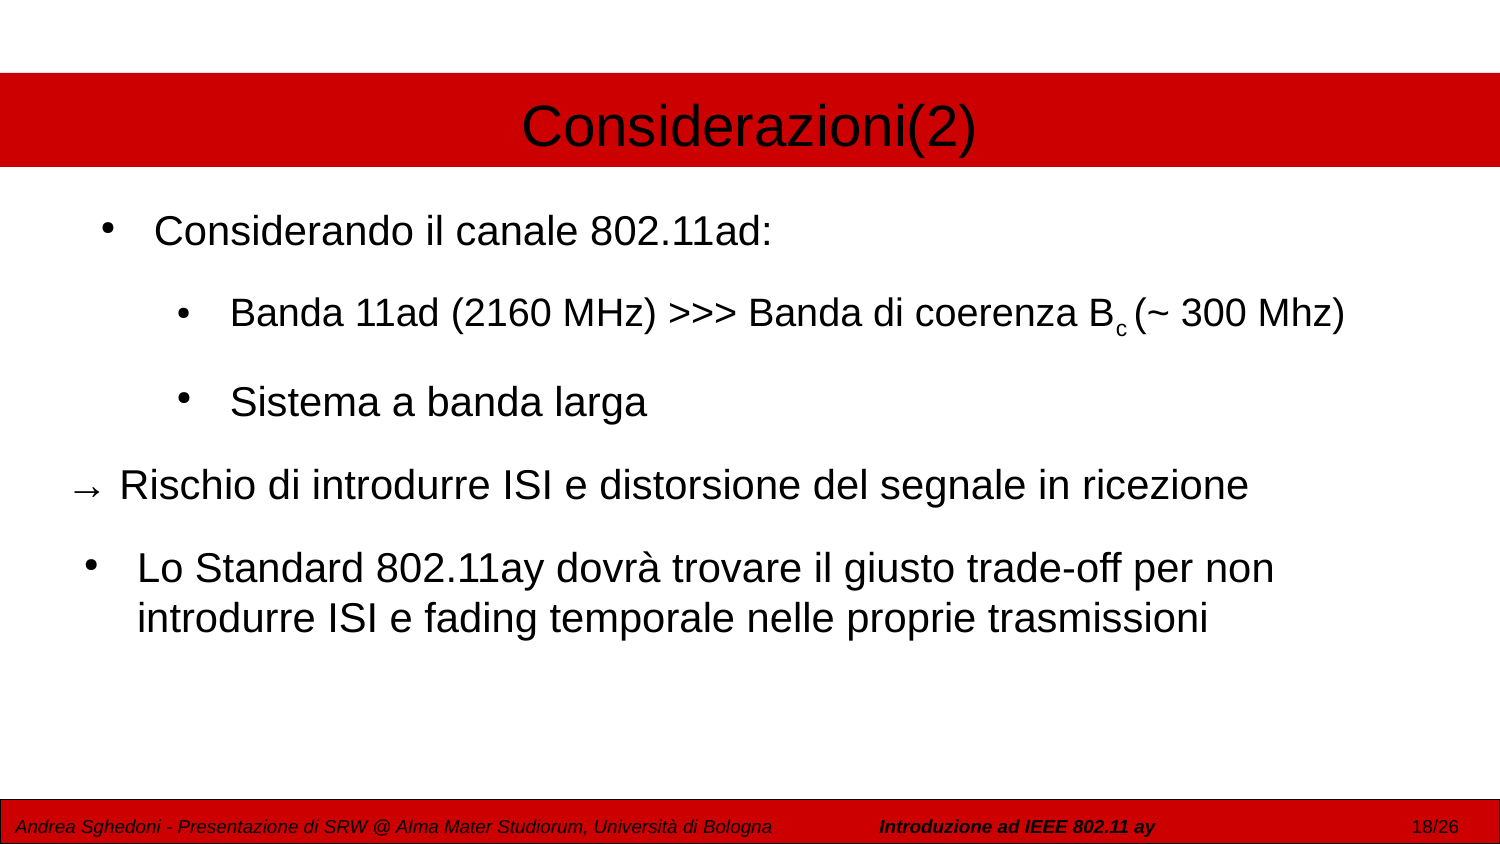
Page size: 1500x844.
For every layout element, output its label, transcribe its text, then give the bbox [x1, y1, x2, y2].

title Considerazioni(2) [0, 72, 1500, 167]
title Andrea Sghedoni - Presentazione di SRW @ Alma Mater Studiorum, Università di Bologna Introduzione ad IEEE 802.11 ay 18/26 [0, 799, 1500, 844]
list Considerando il canale 802.11ad: Banda 11ad (2160 MHz) >>> Banda di coerenza Bc (~ 300 Mhz) Sistema a banda larga → Rischio di introdurre ISI e distorsione del segnale in ricezione Lo Standard 802.11ay dovrà trovare il giusto trade-off per non introdurre ISI e fading temporale nelle proprie trasmissioni [51, 189, 1449, 750]
